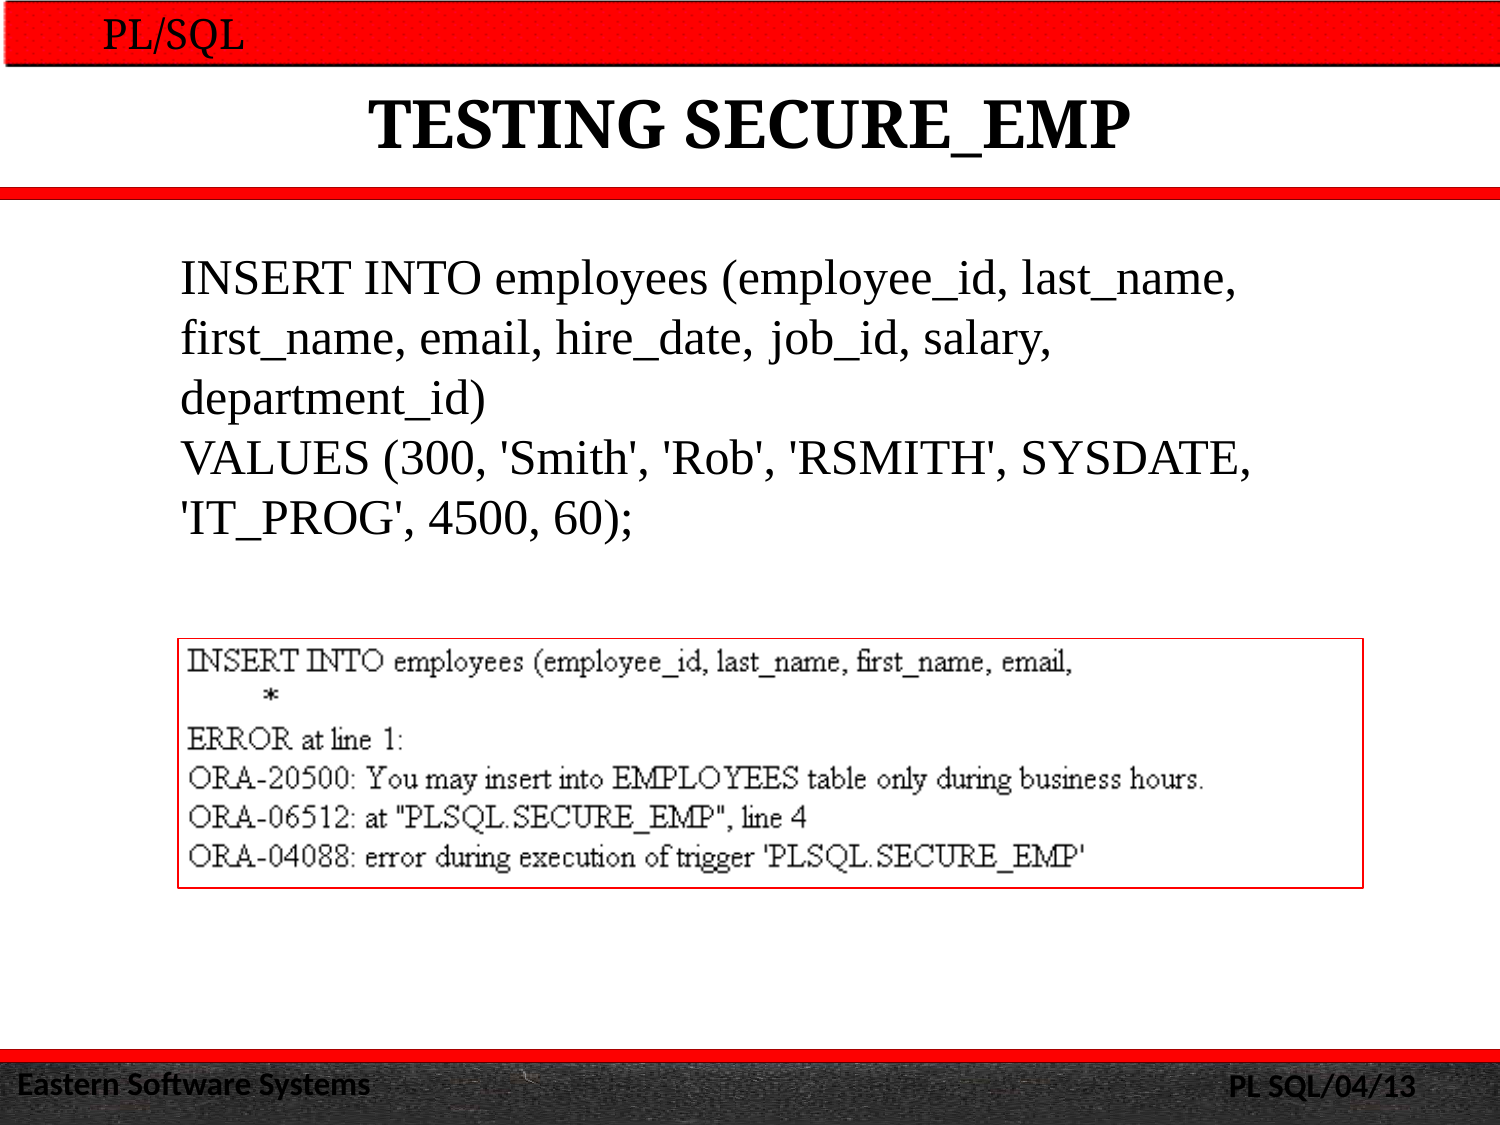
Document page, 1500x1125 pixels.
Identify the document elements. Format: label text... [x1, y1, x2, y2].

text_box PL/SQL [87, 0, 288, 65]
text_box Eastern Software Systems [2, 1054, 394, 1110]
picture [178, 639, 1363, 888]
text_box TESTING SECURE_EMP [0, 74, 1500, 170]
picture [0, 0, 1500, 69]
text_box PL SQL/04/13 [373, 1056, 1500, 1125]
picture [0, 187, 1500, 200]
picture [0, 1049, 1500, 1125]
text_box INSERT INTO employees (employee_id, last_name, first_name, email, hire_date, job_id, salary, department_id) VALUES (300, 'Smith', 'Rob', 'RSMITH', SYSDATE, 'IT_PROG', 4500, 60); [164, 237, 1336, 575]
